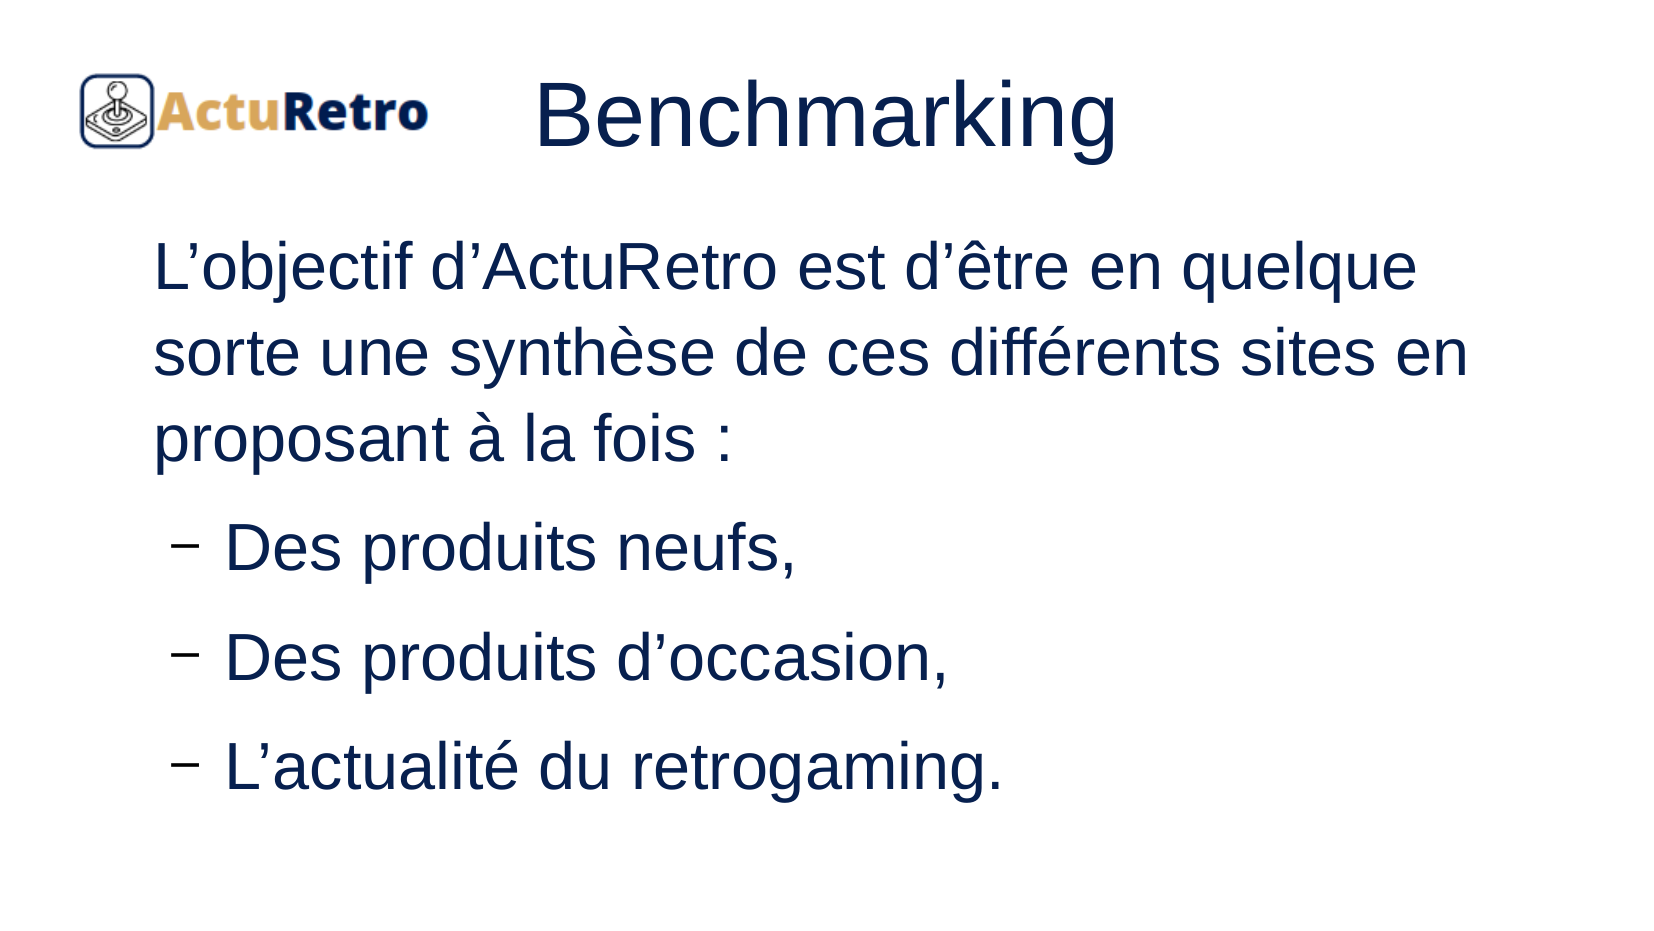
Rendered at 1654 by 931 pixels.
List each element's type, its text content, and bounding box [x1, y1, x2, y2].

list L’objectif d’ActuRetro est d’être en quelque sorte une synthèse de ces différents sites en proposant à la fois : Des produits neufs, Des produits d’occasion, L’actualité du retrogaming. [82, 217, 1571, 920]
title Benchmarking [82, 37, 1571, 193]
picture [75, 69, 434, 154]
